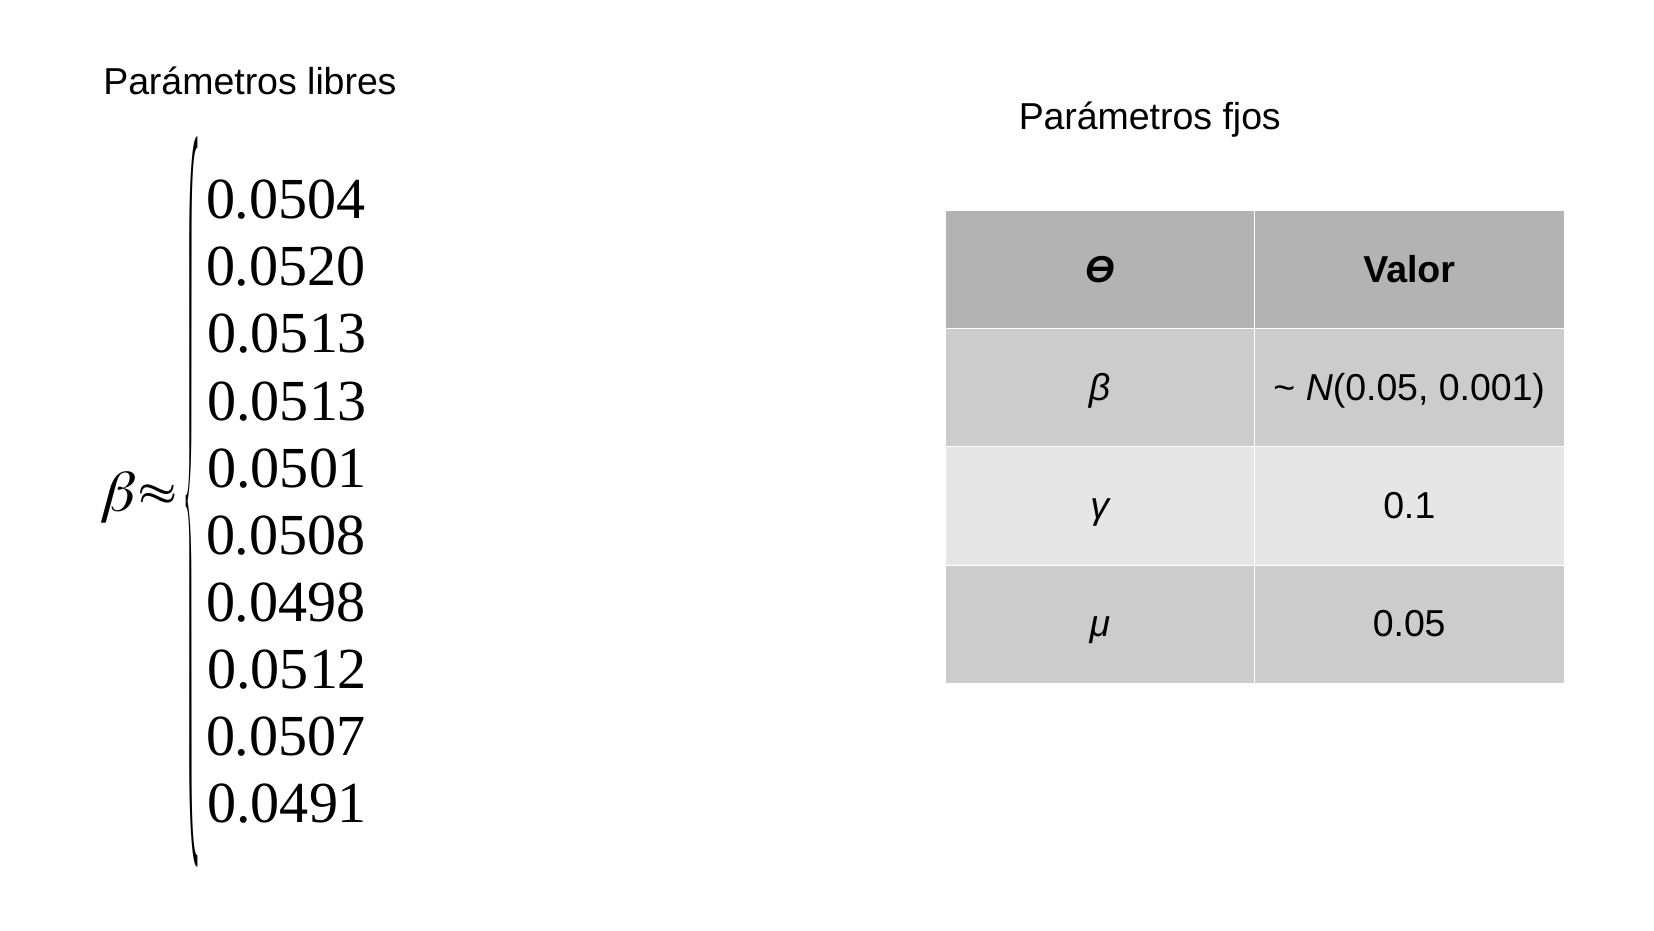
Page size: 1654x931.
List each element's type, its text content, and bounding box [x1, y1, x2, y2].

text_box Parámetros fjos [1003, 88, 1296, 146]
table_cell ~ N(0.05, 0.001) [1255, 329, 1564, 446]
chart [94, 132, 377, 869]
table_cell γ [946, 447, 1254, 565]
table_cell μ [946, 566, 1254, 683]
table_cell 0.05 [1255, 566, 1564, 683]
table_header ϴ [946, 211, 1254, 328]
table_cell 0.1 [1255, 447, 1564, 565]
table_cell β [946, 329, 1254, 446]
table_header Valor [1255, 211, 1564, 328]
text_box Parámetros libres [88, 53, 412, 111]
